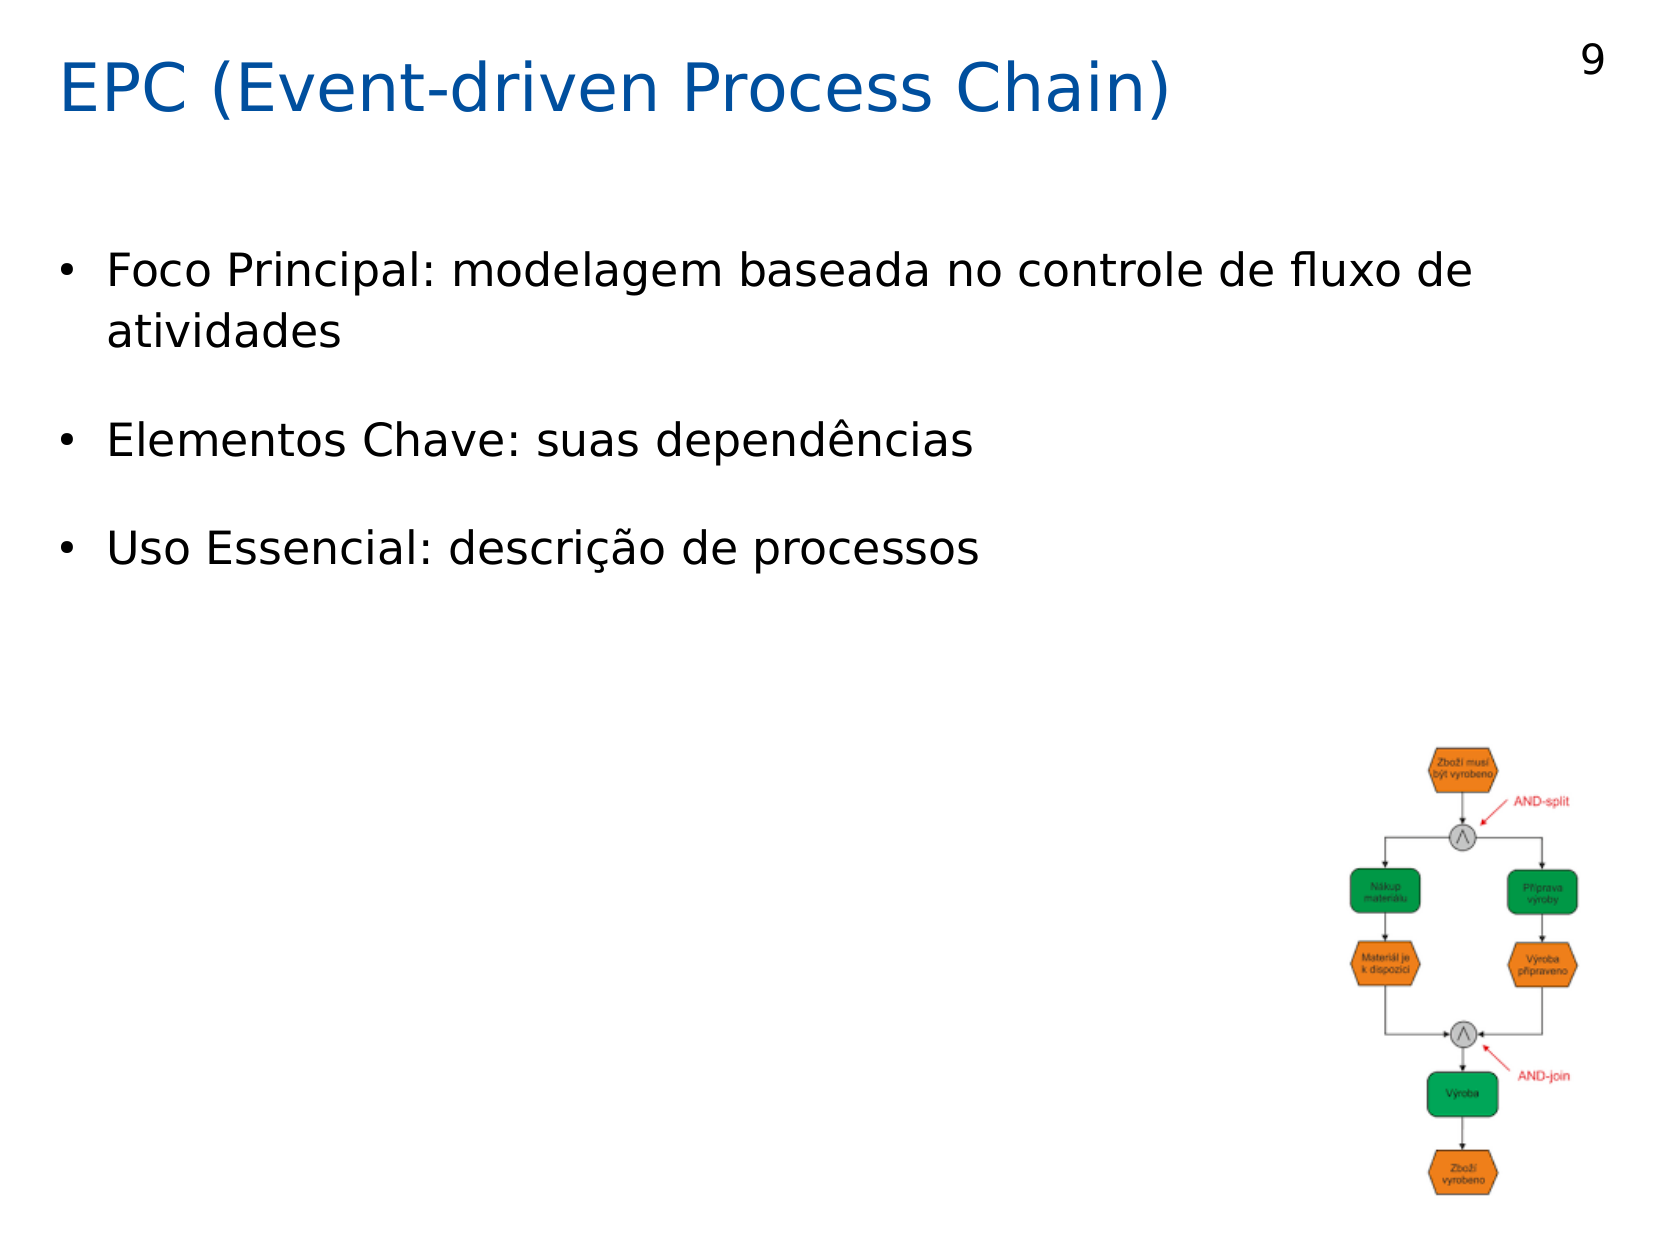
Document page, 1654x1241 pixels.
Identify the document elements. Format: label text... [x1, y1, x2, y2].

picture [1336, 734, 1595, 1211]
title EPC (Event-driven Process Chain) [59, 10, 1506, 167]
list Foco Principal: modelagem baseada no controle de fluxo de atividades Elementos Chave: suas dependências Uso Essencial: descrição de processos [59, 236, 1595, 1211]
